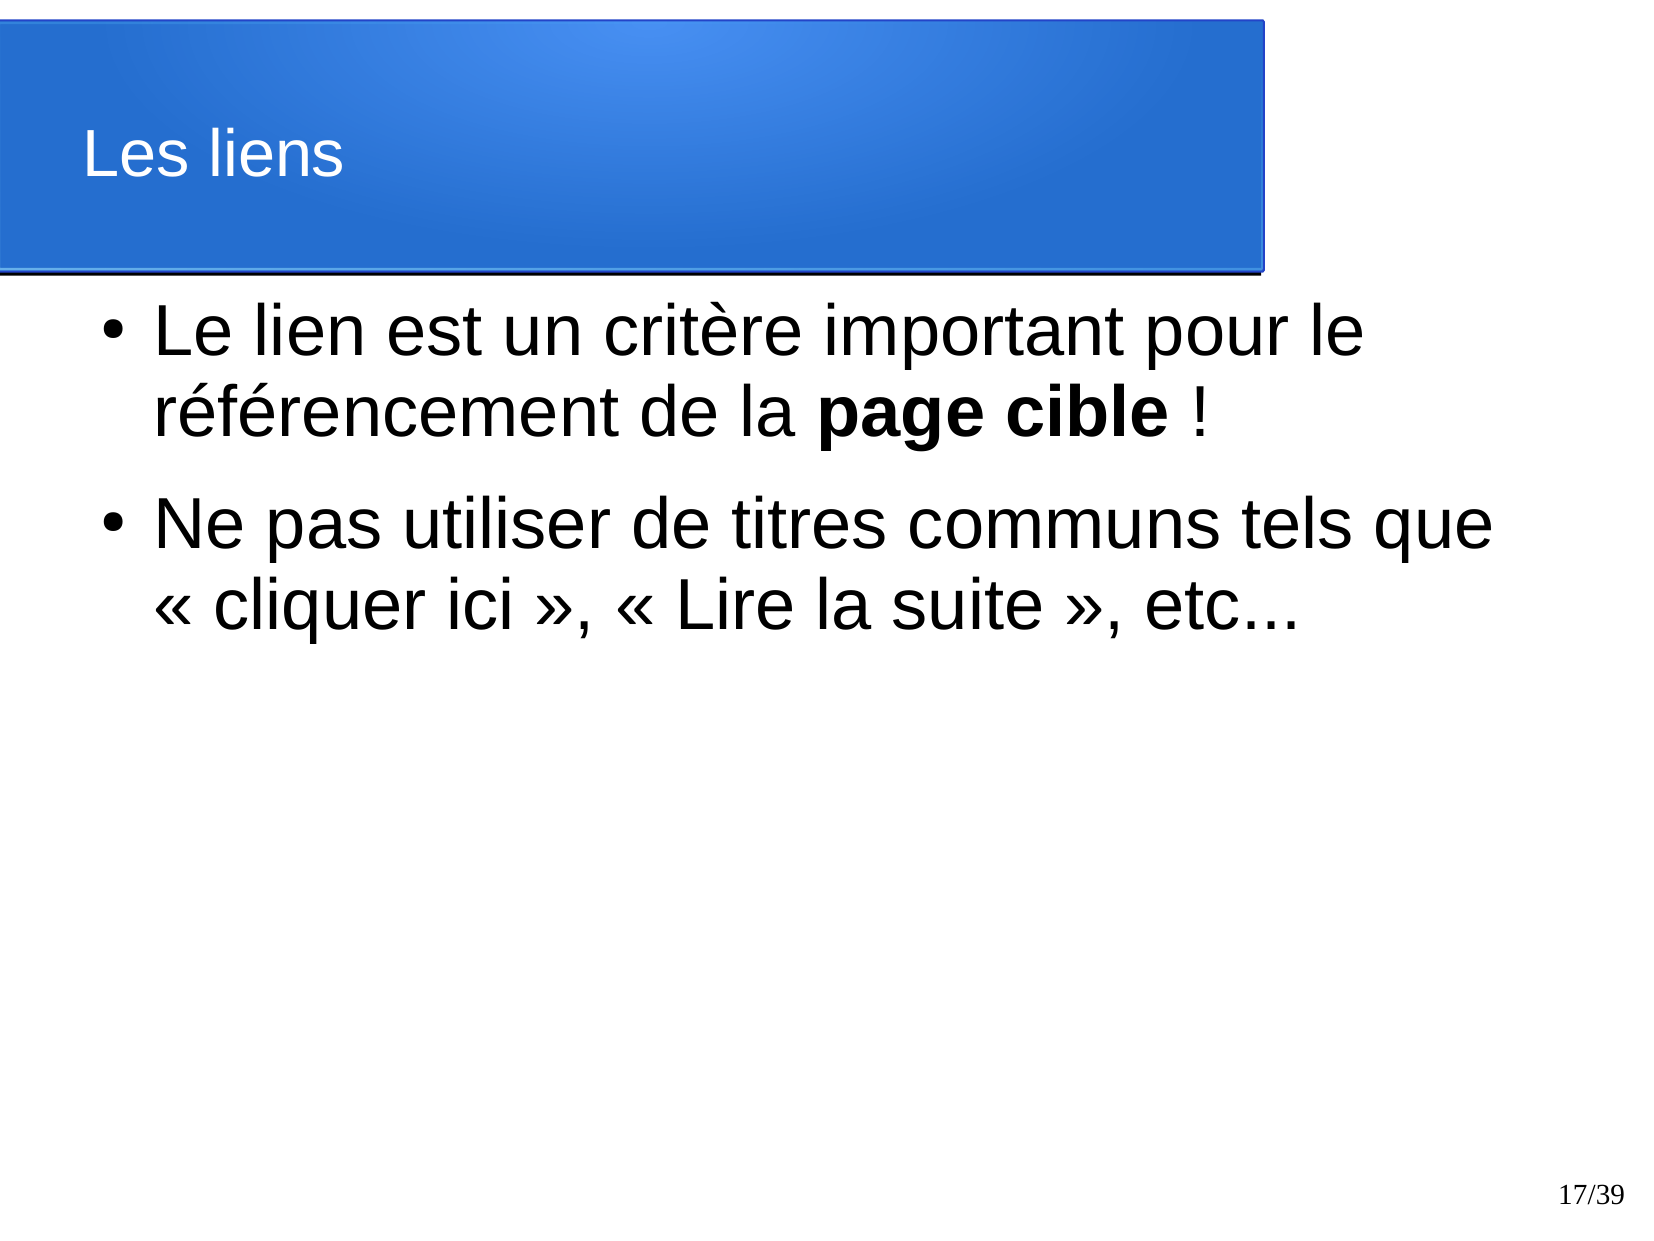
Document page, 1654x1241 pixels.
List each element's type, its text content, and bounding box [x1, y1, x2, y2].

list Le lien est un critère important pour le référencement de la page cible ! Ne pas utiliser de titres communs tels que « cliquer ici », « Lire la suite », etc... [82, 290, 1538, 1010]
title Les liens [82, 49, 1250, 257]
